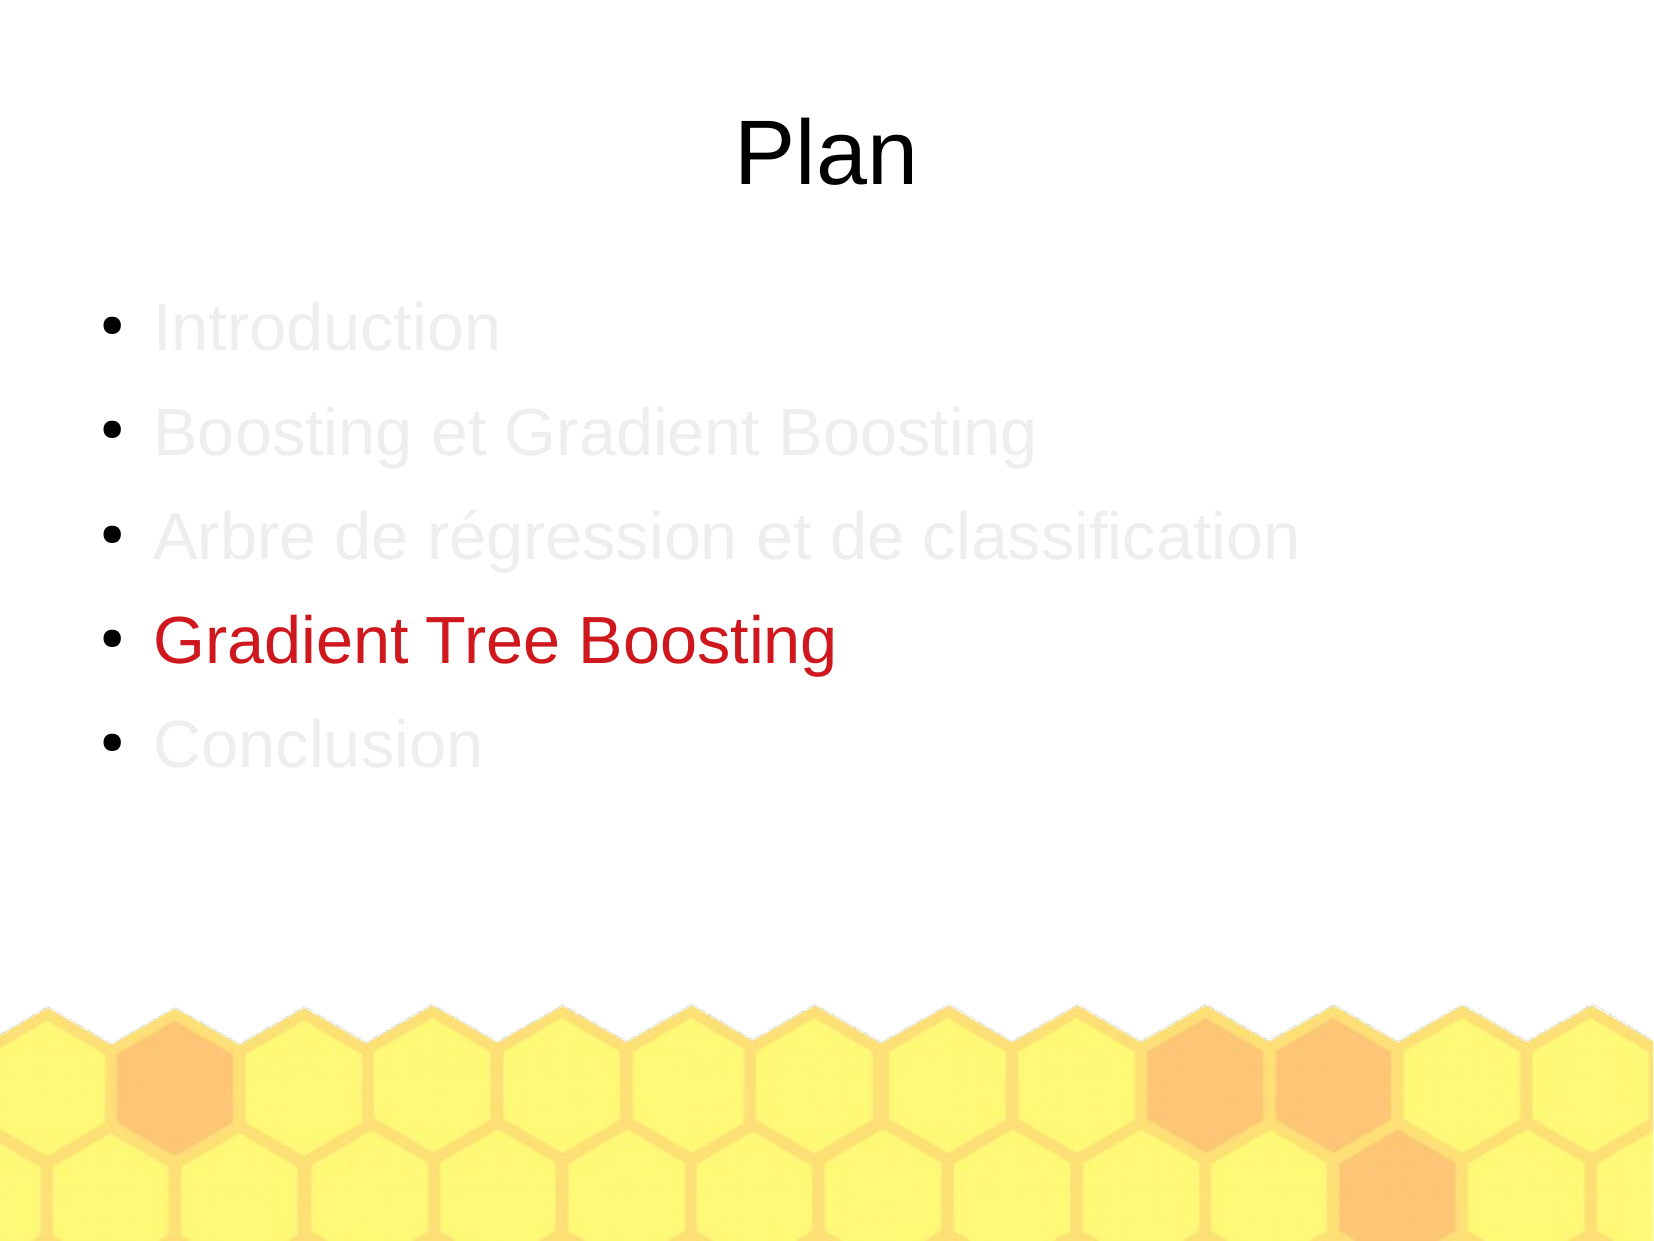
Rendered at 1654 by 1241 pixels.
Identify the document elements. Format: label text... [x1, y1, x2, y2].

picture [0, 1001, 1654, 1241]
title Plan [82, 49, 1571, 257]
list Introduction Boosting et Gradient Boosting Arbre de régression et de classification Gradient Tree Boosting Conclusion [82, 290, 1571, 1010]
